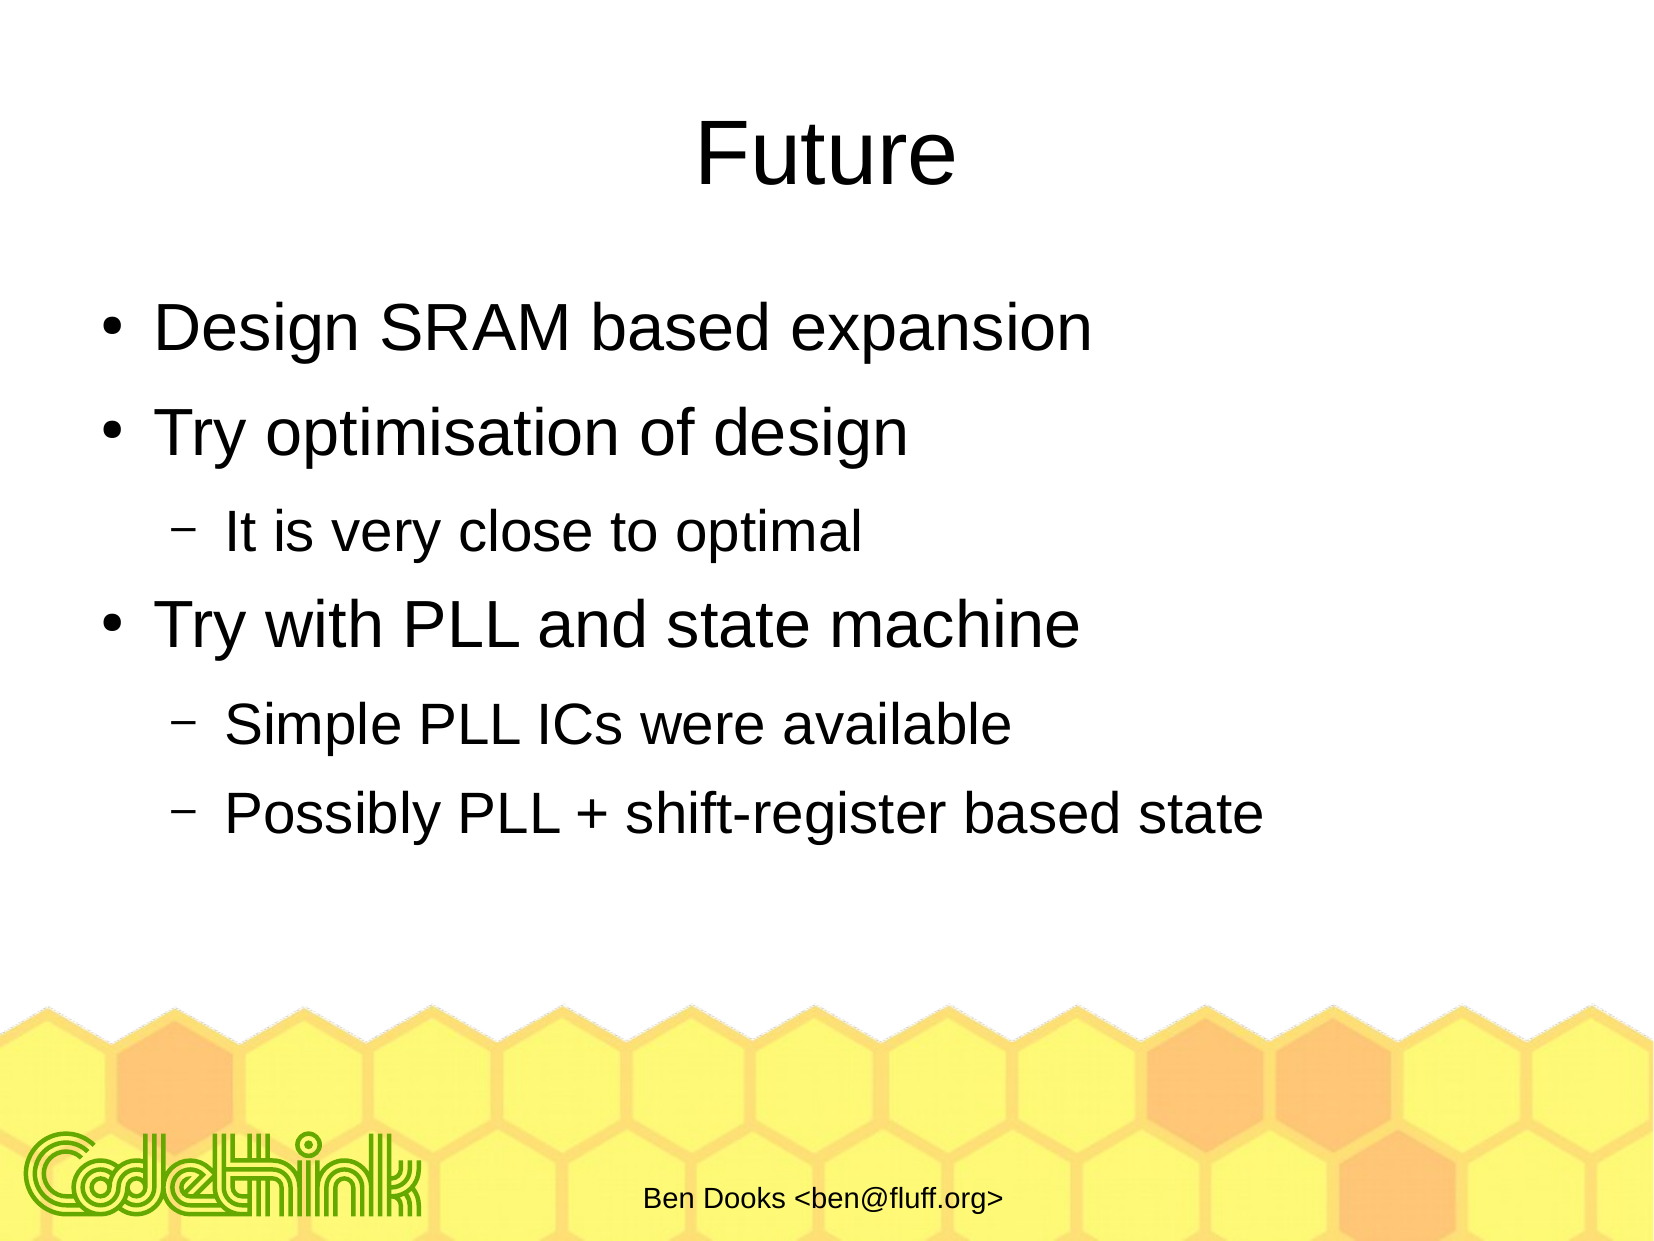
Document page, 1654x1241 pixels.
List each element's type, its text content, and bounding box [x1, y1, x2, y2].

title Future [82, 49, 1571, 257]
list Design SRAM based expansion Try optimisation of design It is very close to optimal Try with PLL and state machine Simple PLL ICs were available Possibly PLL + shift-register based state [82, 290, 1571, 1010]
picture [0, 1001, 1654, 1241]
